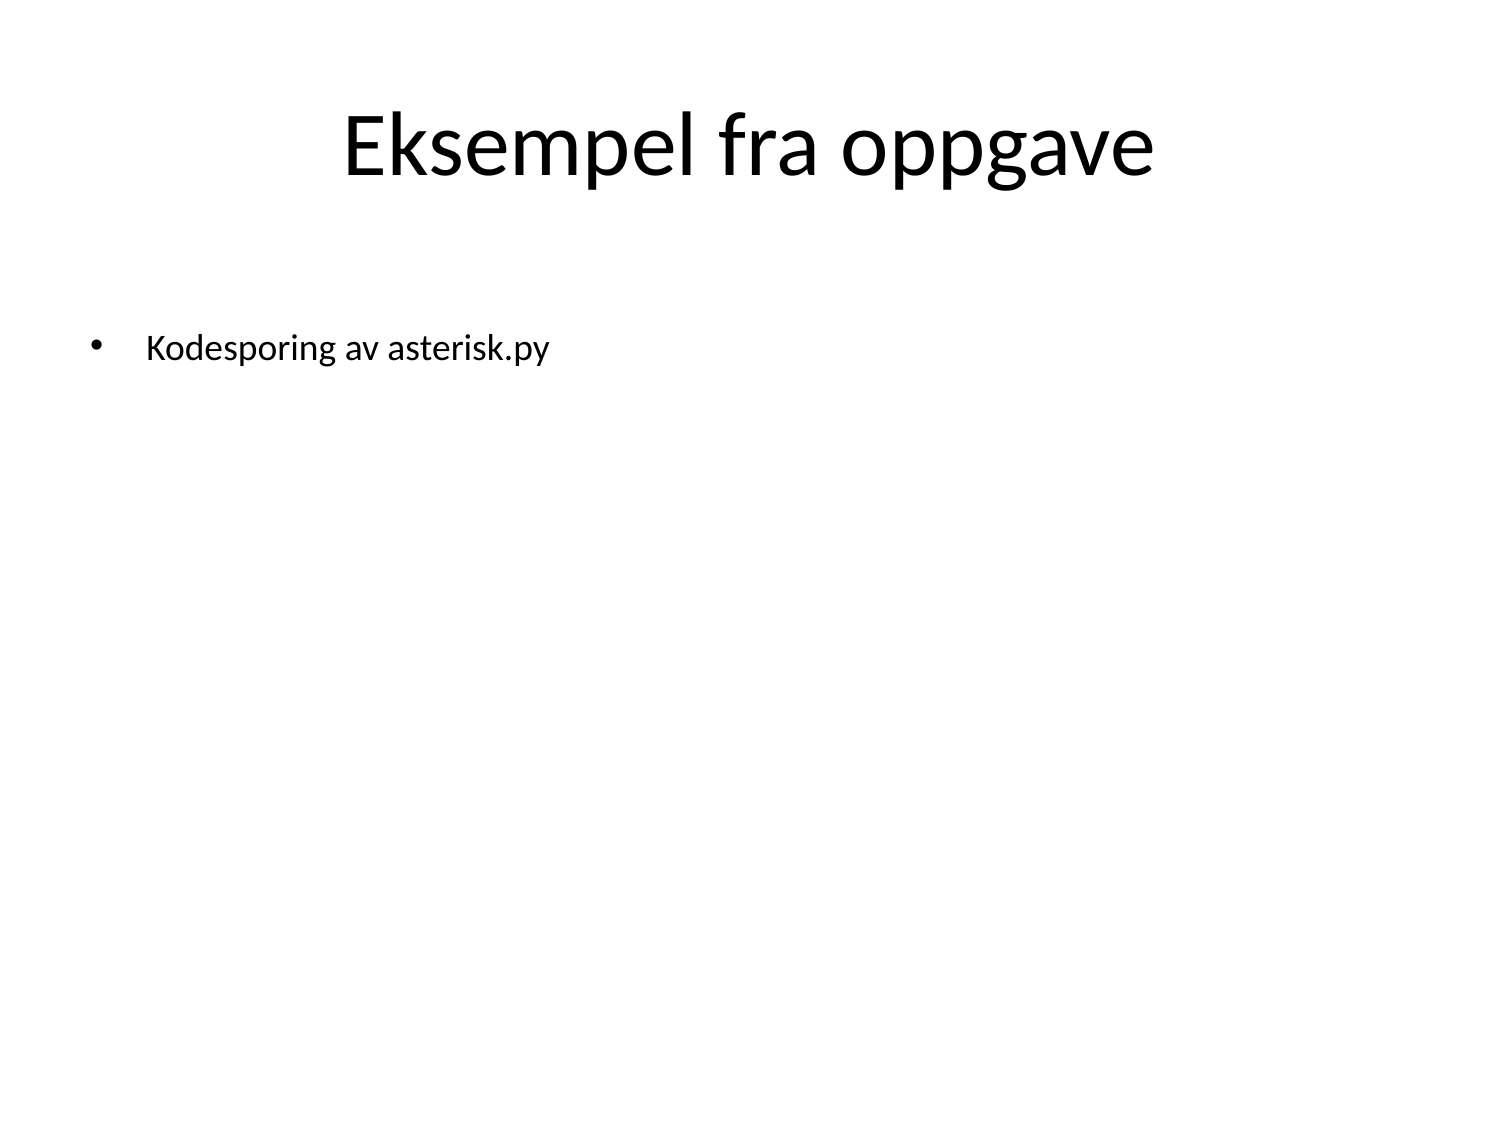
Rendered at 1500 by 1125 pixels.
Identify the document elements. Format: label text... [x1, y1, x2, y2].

title Eksempel fra oppgave [75, 45, 1425, 233]
list Kodesporing av asterisk.py [75, 262, 1425, 1005]
